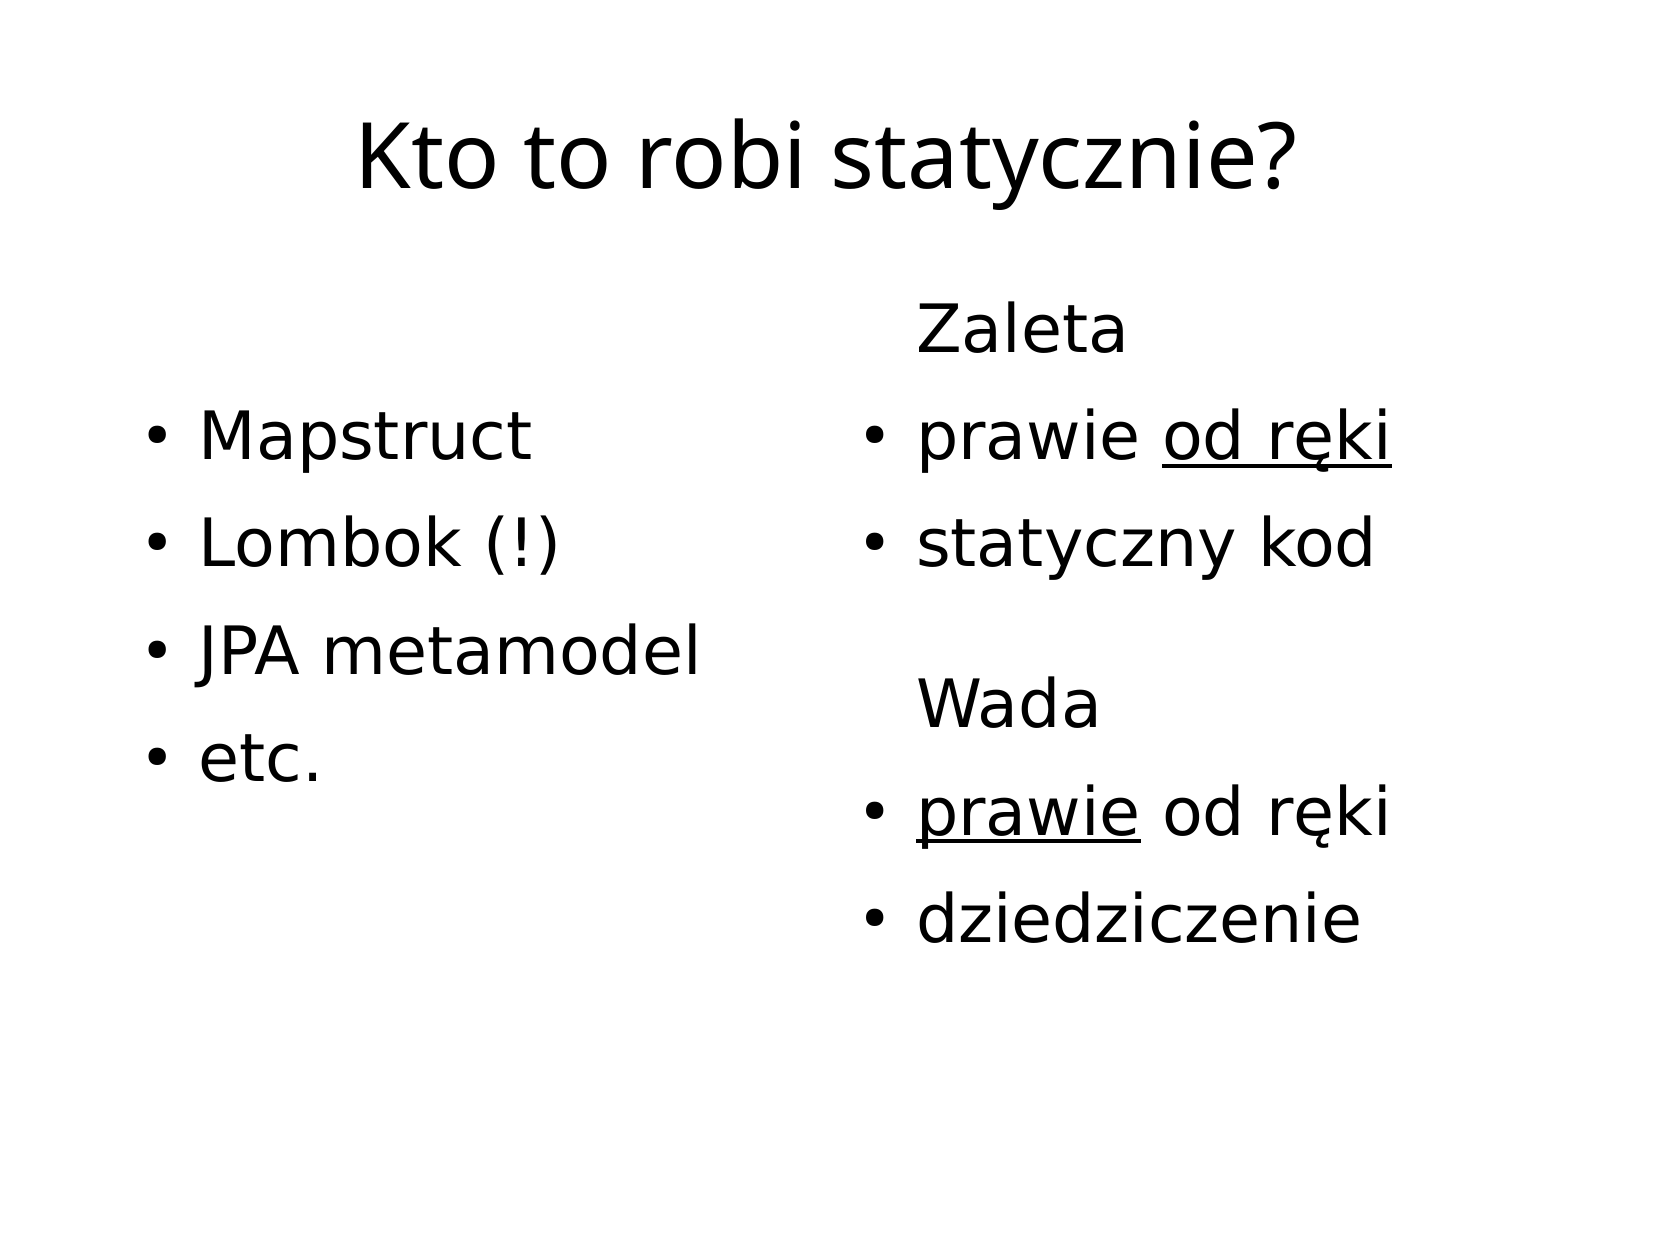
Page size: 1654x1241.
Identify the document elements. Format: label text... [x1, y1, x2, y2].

list Zaleta prawie od ręki statyczny kod [845, 290, 1572, 634]
title Kto to robi statycznie? [82, 49, 1571, 257]
list Mapstruct Lombok (!) JPA metamodel etc. [82, 290, 809, 1010]
list Wada prawie od ręki dziedziczenie [845, 665, 1572, 1009]
